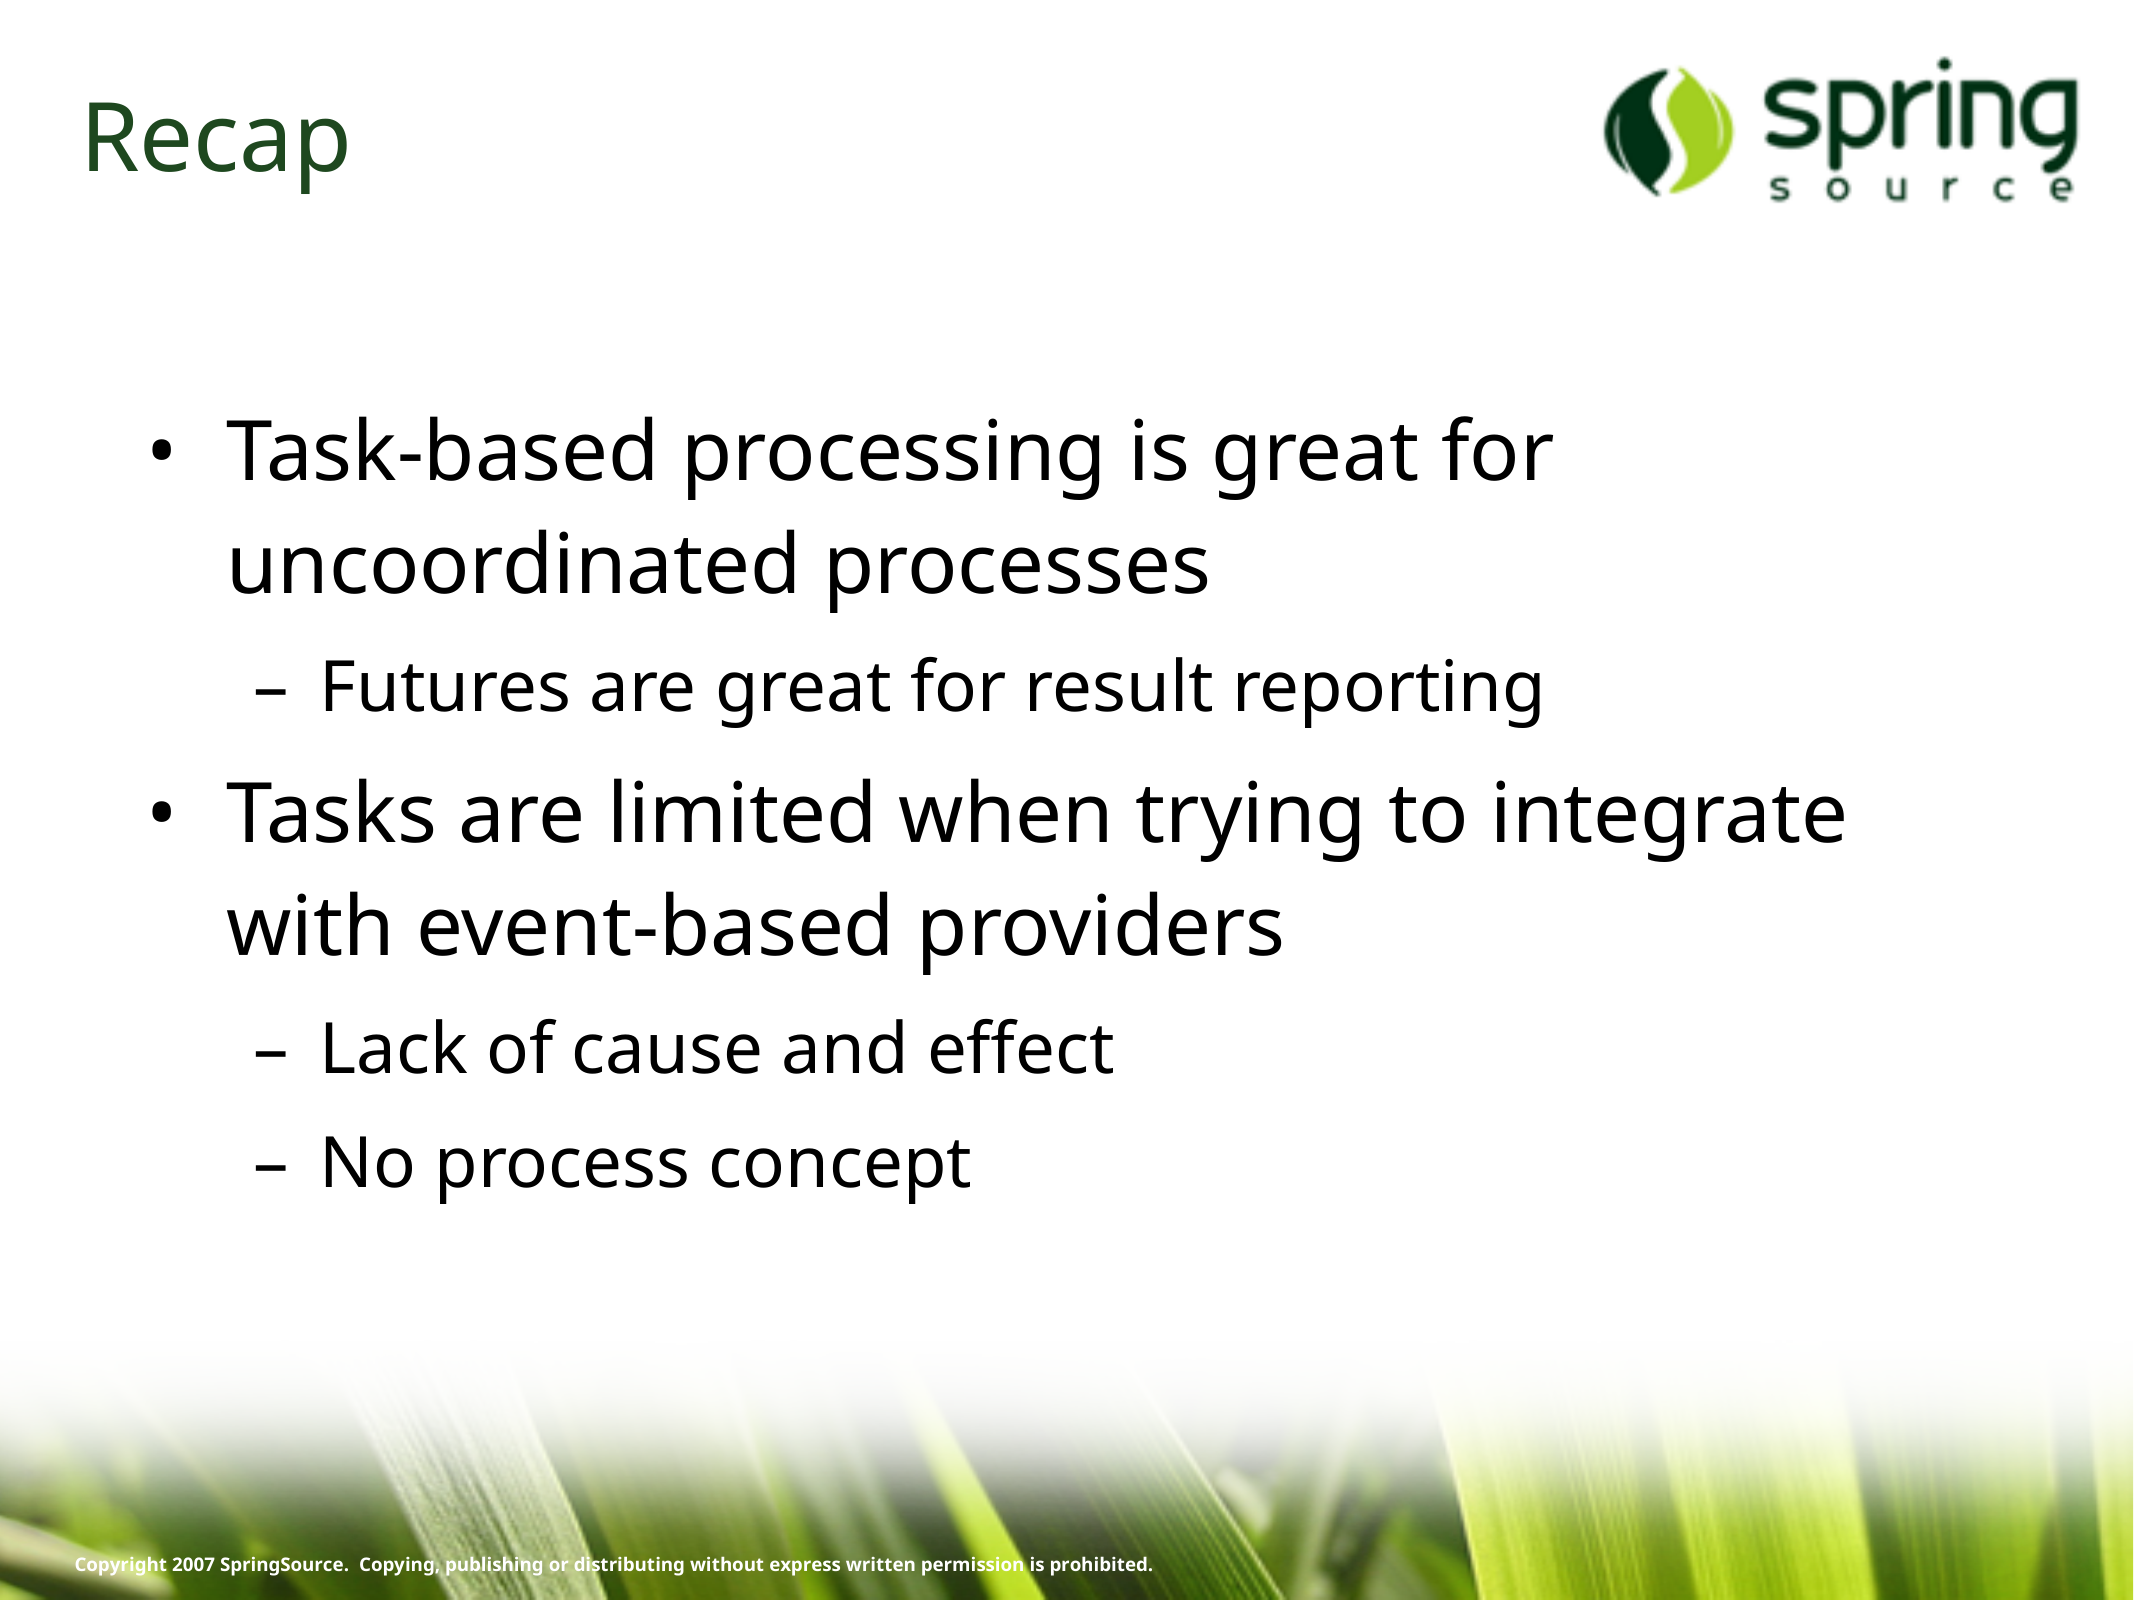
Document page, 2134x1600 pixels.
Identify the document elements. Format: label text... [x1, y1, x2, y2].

title Recap [80, 16, 1548, 253]
picture [1555, 46, 2134, 224]
picture [0, 1340, 2134, 1600]
list Task-based processing is great for uncoordinated processes Futures are great for result reporting Tasks are limited when trying to integrate with event-based providers Lack of cause and effect No process concept [146, 391, 1982, 1319]
